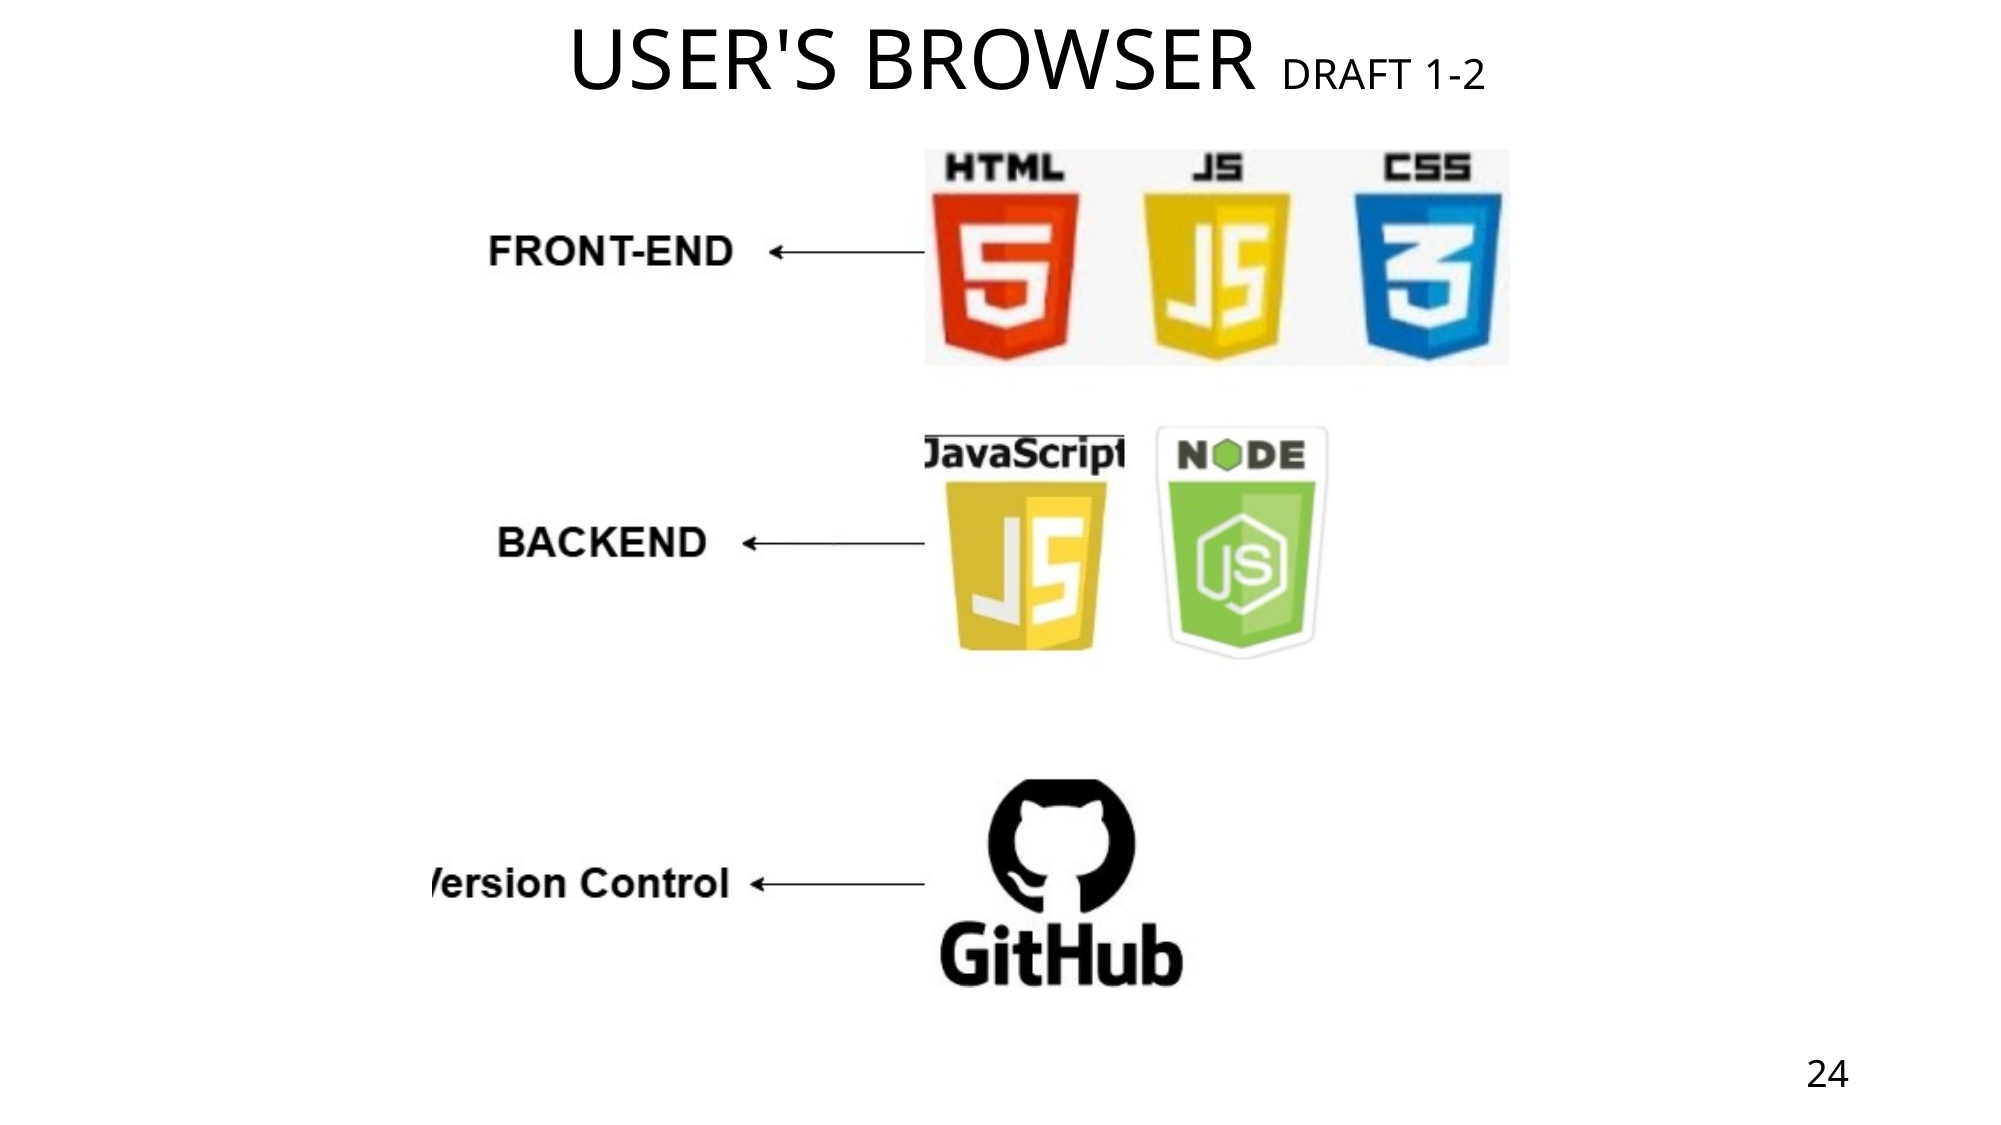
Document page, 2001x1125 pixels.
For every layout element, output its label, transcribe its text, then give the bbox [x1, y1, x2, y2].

picture [432, 149, 1550, 1000]
slide_number 9 [1791, 1042, 1902, 1103]
title User's Browser draft 1-2 [150, 0, 1905, 214]
